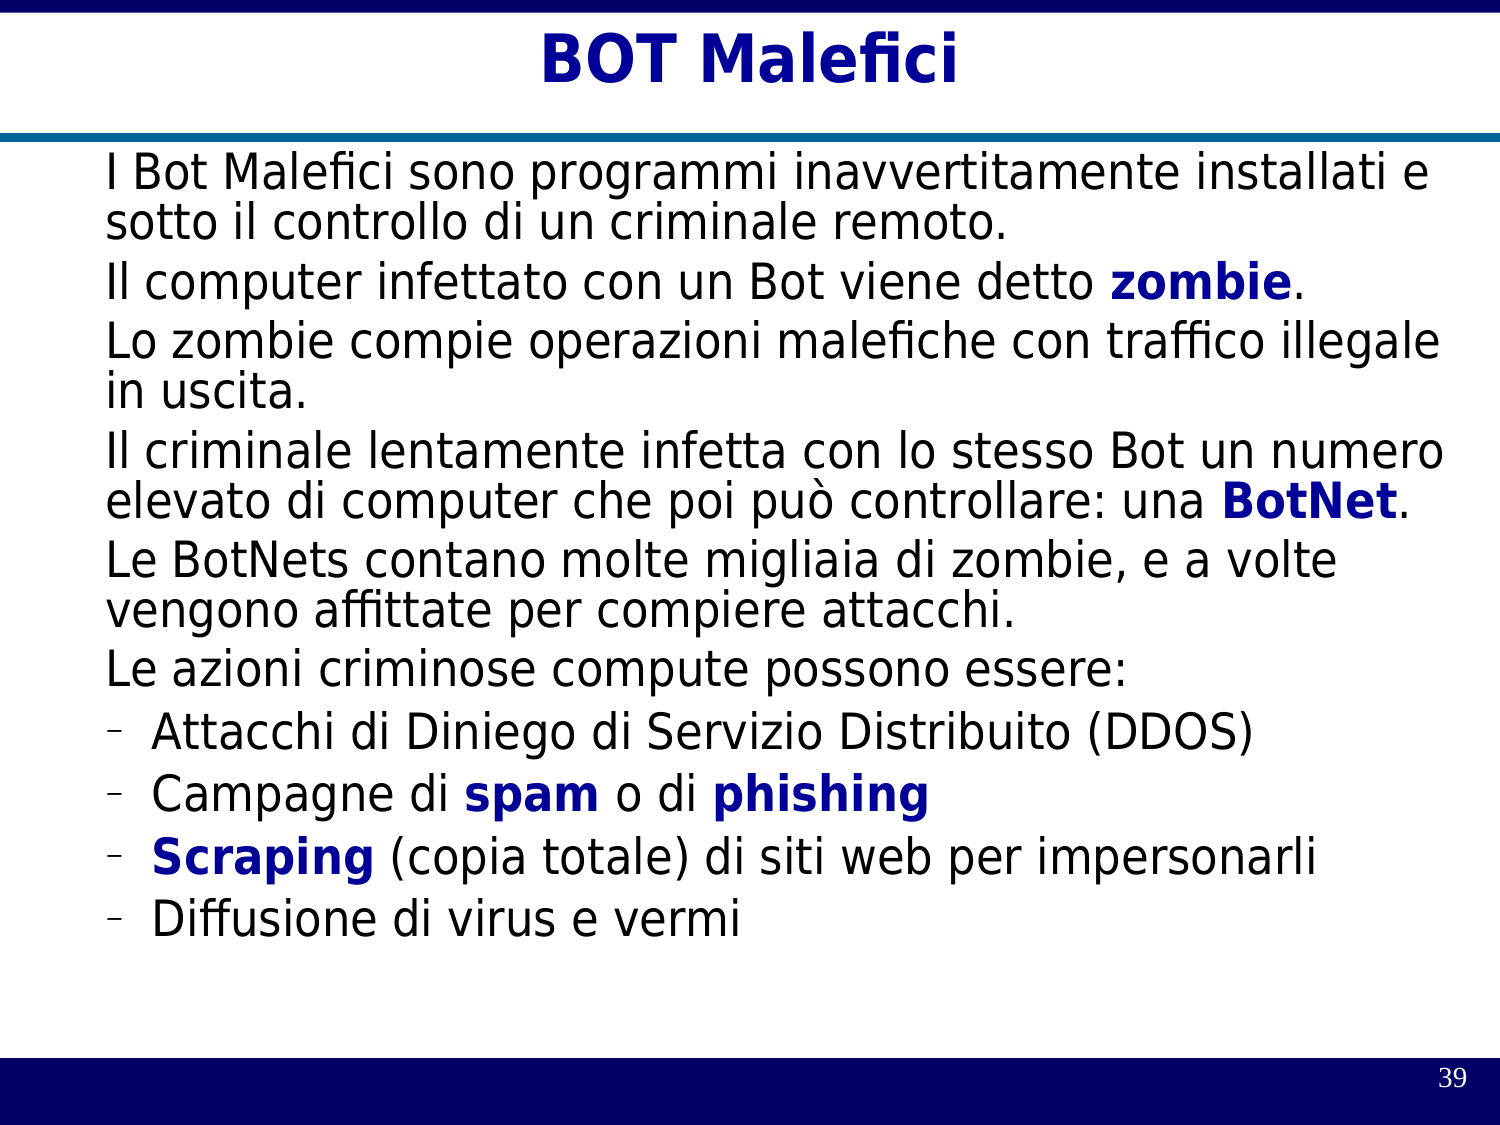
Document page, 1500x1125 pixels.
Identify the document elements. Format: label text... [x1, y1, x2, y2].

list I Bot Malefici sono programmi inavvertitamente installati e sotto il controllo di un criminale remoto. Il computer infettato con un Bot viene detto zombie. Lo zombie compie operazioni malefiche con traffico illegale in uscita. Il criminale lentamente infetta con lo stesso Bot un numero elevato di computer che poi può controllare: una BotNet. Le BotNets contano molte migliaia di zombie, e a volte vengono affittate per compiere attacchi. Le azioni criminose compute possono essere: Attacchi di Diniego di Servizio Distribuito (DDOS) Campagne di spam o di phishing Scraping (copia totale) di siti web per impersonarli Diffusione di virus e vermi [30, 149, 1471, 1021]
title BOT Malefici [30, 0, 1471, 126]
